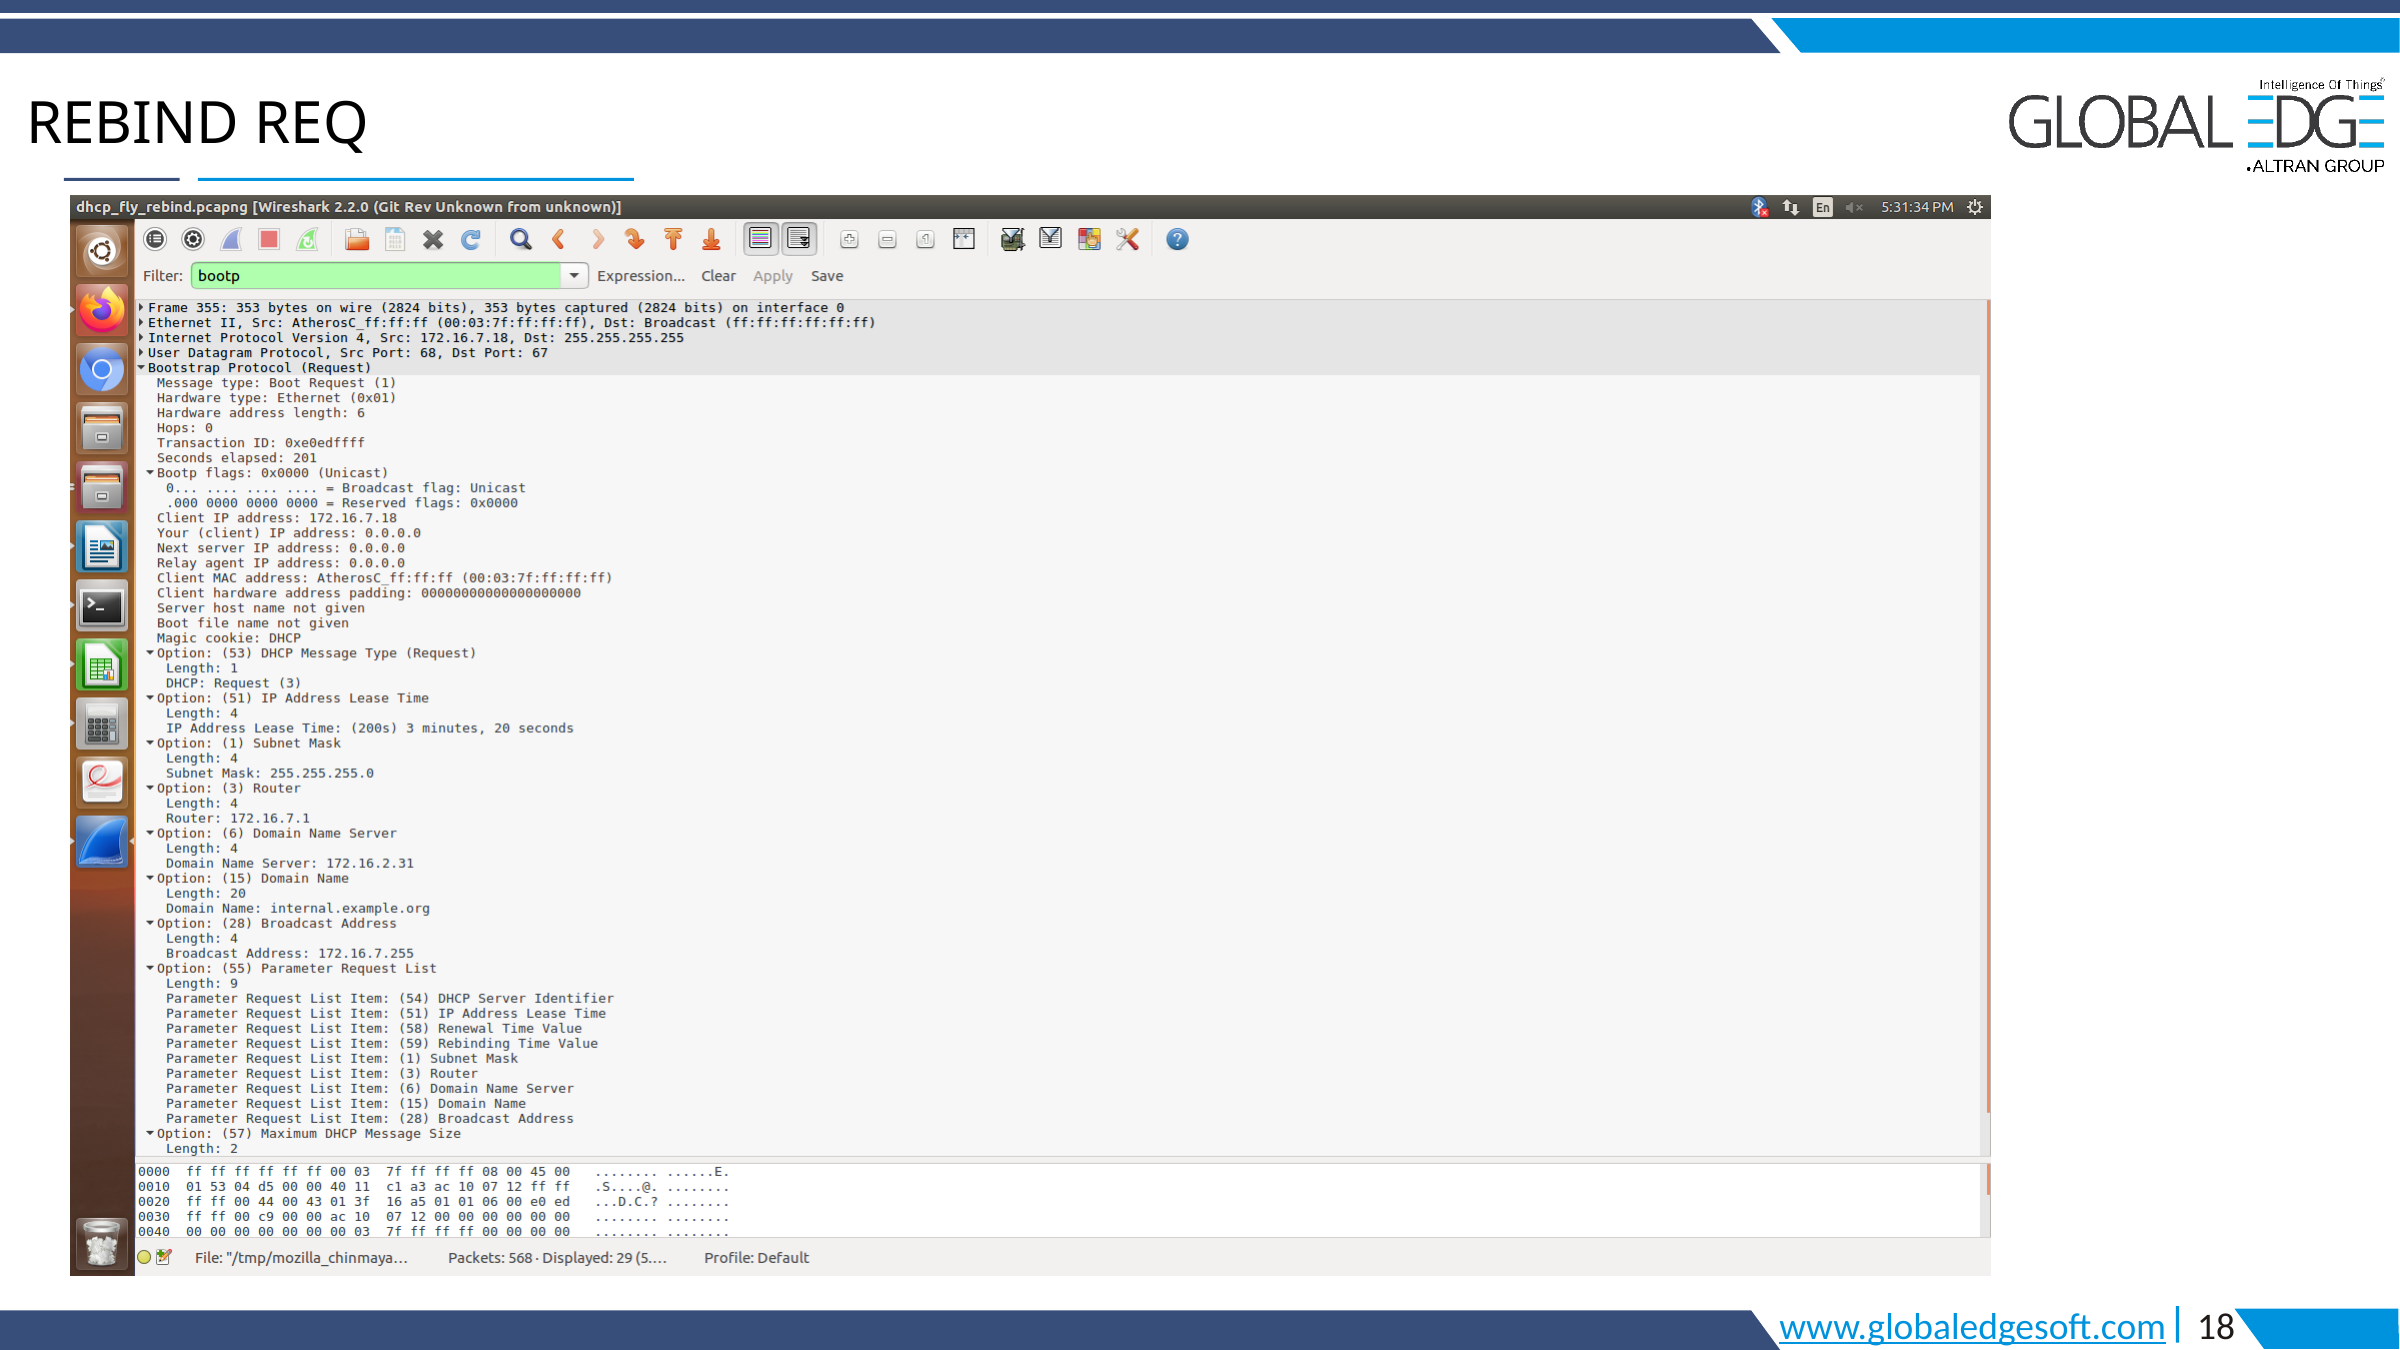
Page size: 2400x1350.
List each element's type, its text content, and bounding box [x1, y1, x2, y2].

picture [70, 195, 1991, 1276]
title REBIND REQ [26, 64, 1977, 178]
picture [2001, 67, 2392, 182]
